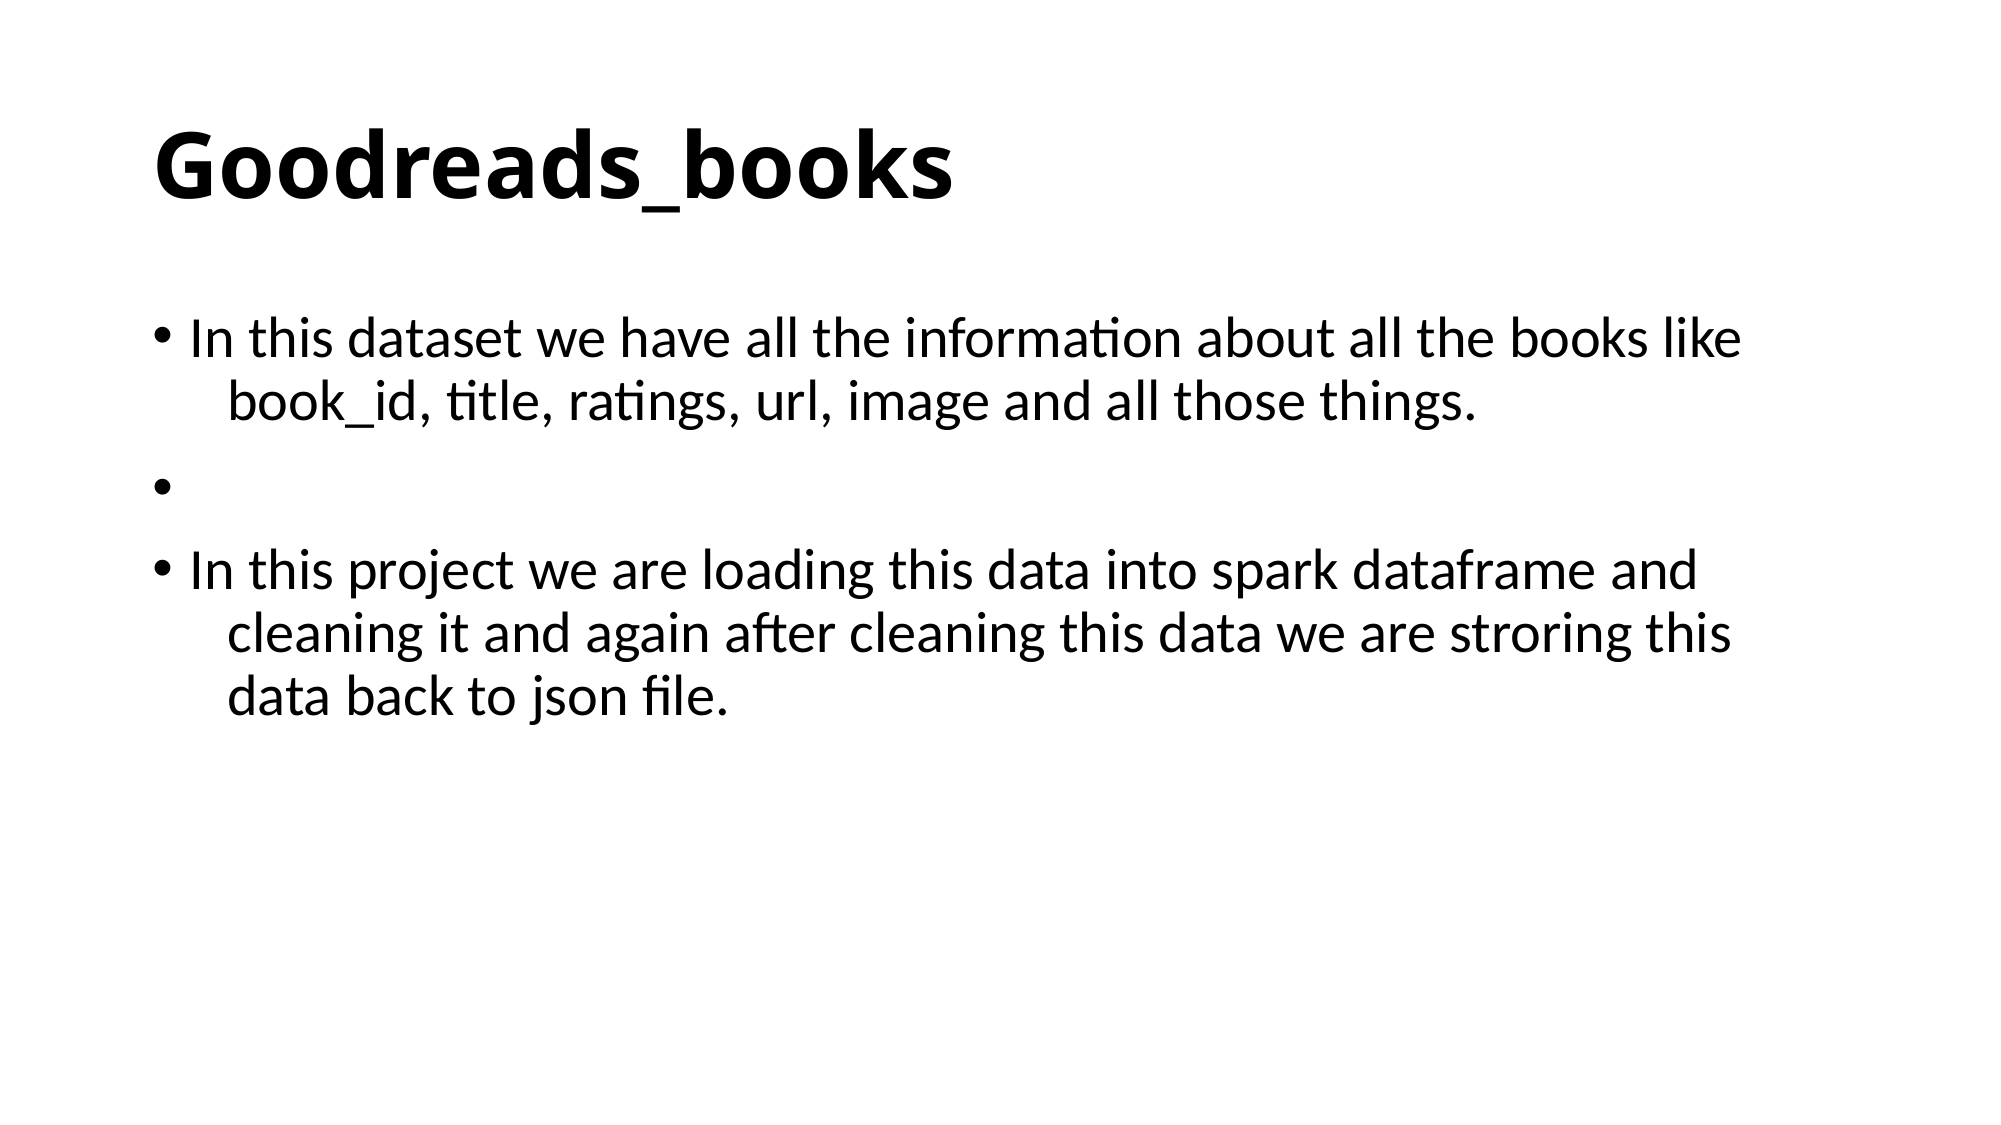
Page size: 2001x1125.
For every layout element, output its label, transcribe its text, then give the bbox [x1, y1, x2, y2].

list In this dataset we have all the information about all the books like book_id, title, ratings, url, image and all those things. In this project we are loading this data into spark dataframe and cleaning it and again after cleaning this data we are stroring this data back to json file. [137, 299, 1863, 1014]
title Goodreads_books [137, 59, 1863, 278]
